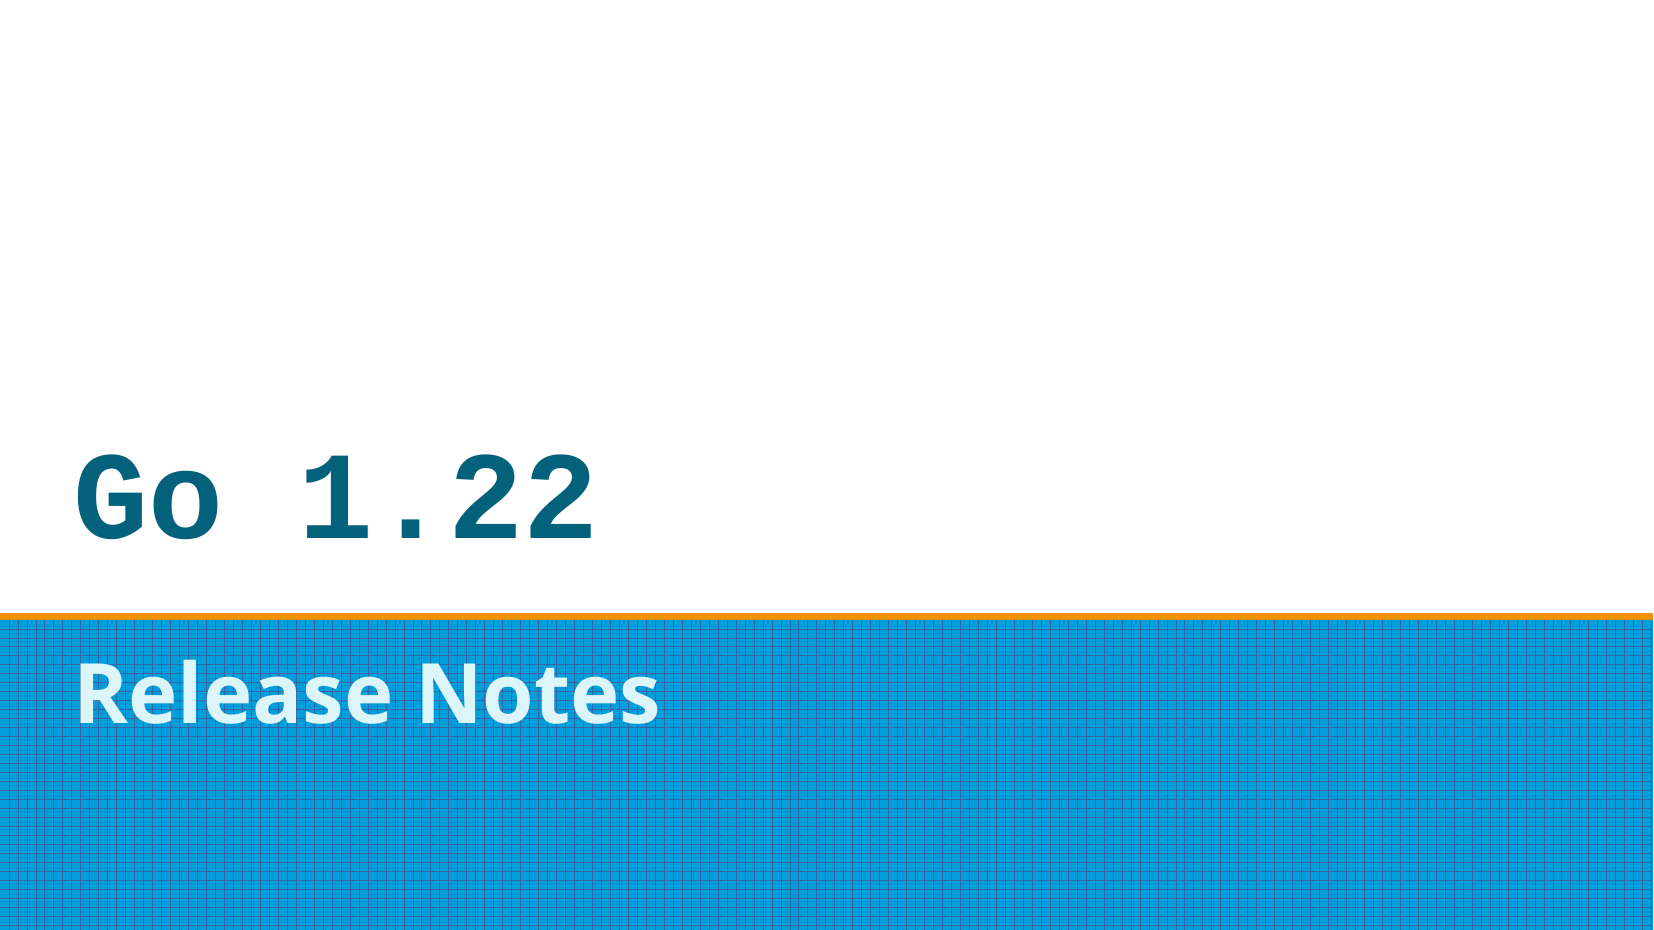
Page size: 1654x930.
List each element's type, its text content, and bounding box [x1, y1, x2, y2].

title Go 1.22 [73, 44, 1550, 576]
subtitle Release Notes [73, 634, 1550, 827]
